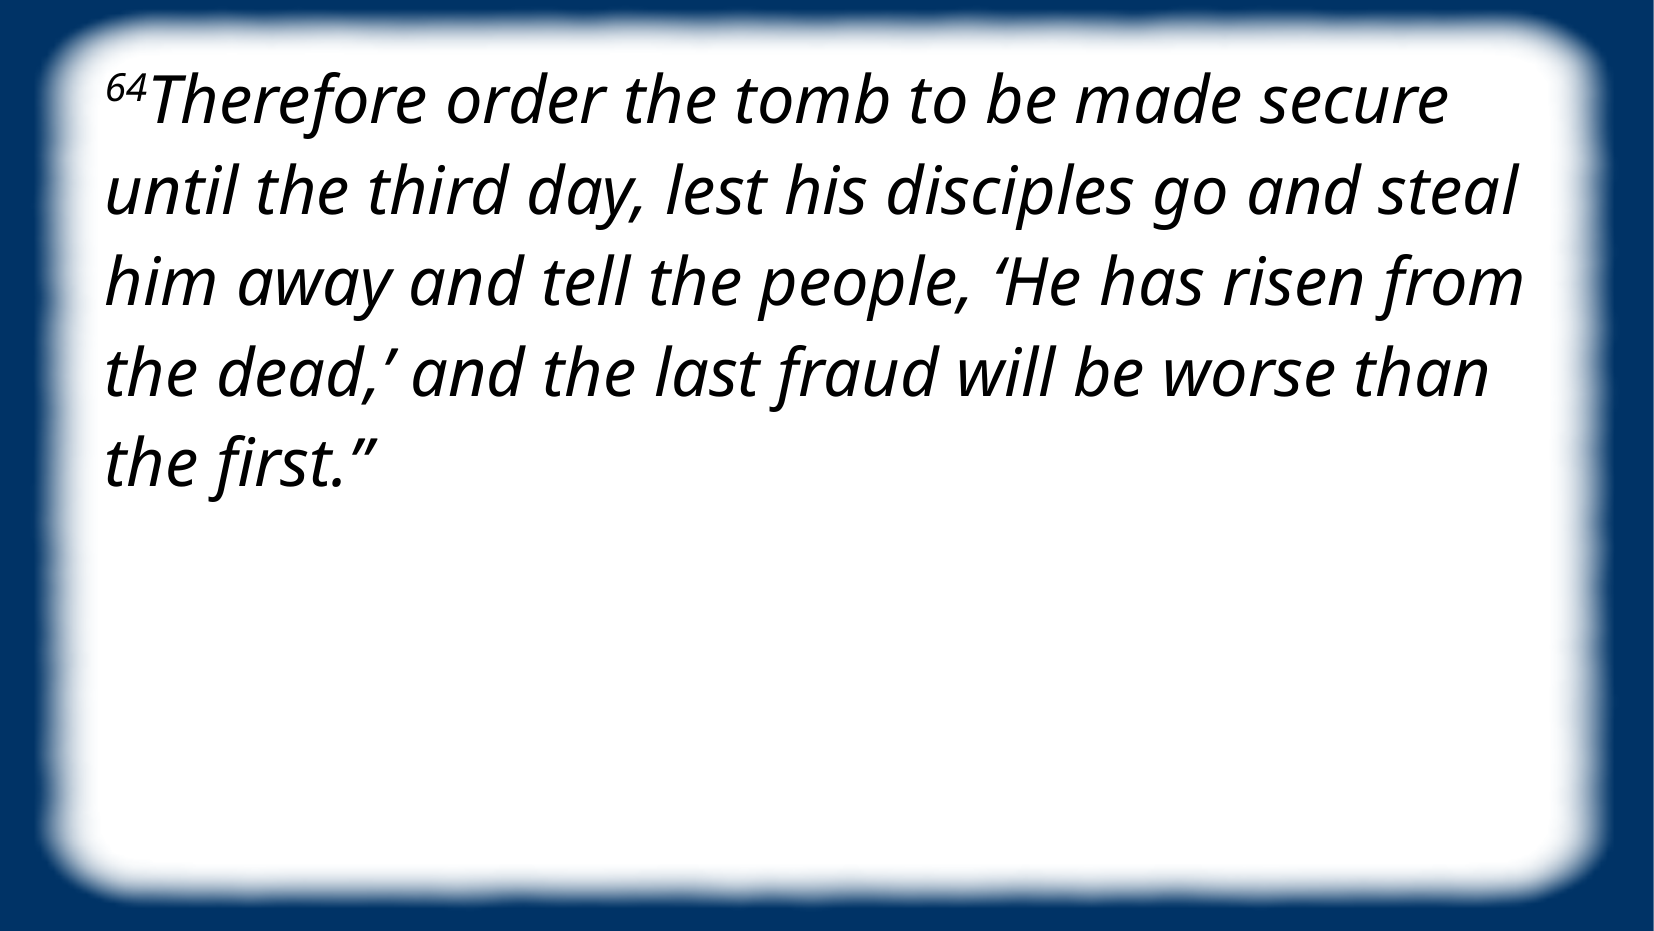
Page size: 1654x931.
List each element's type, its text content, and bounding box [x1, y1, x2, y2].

picture [0, 0, 1654, 931]
text_box 64Therefore order the tomb to be made secure until the third day, lest his disciples go and steal him away and tell the people, ‘He has risen from the dead,’ and the last fraud will be worse than the first.” [90, 45, 1546, 504]
